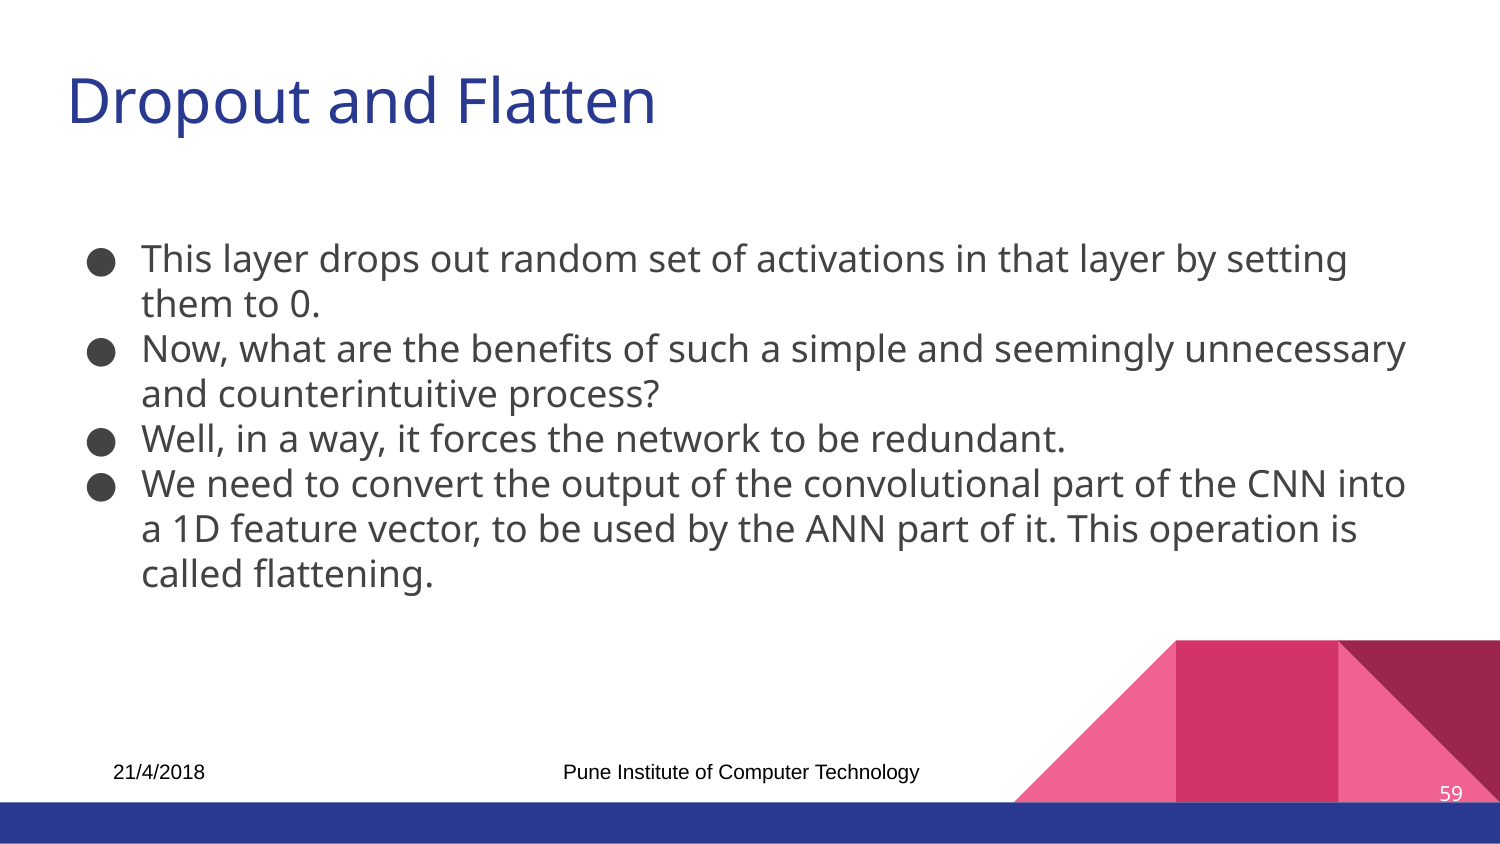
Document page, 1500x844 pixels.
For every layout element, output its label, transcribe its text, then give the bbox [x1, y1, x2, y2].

list This layer drops out random set of activations in that layer by setting them to 0. Now, what are the benefits of such a simple and seemingly unnecessary and counterintuitive process? Well, in a way, it forces the network to be redundant. We need to convert the output of the convolutional part of the CNN into a 1D feature vector, to be used by the ANN part of it. This operation is called flattening. [51, 143, 1449, 746]
title Dropout and Flatten [51, 46, 1449, 143]
slide_number <number> [1387, 762, 1478, 828]
